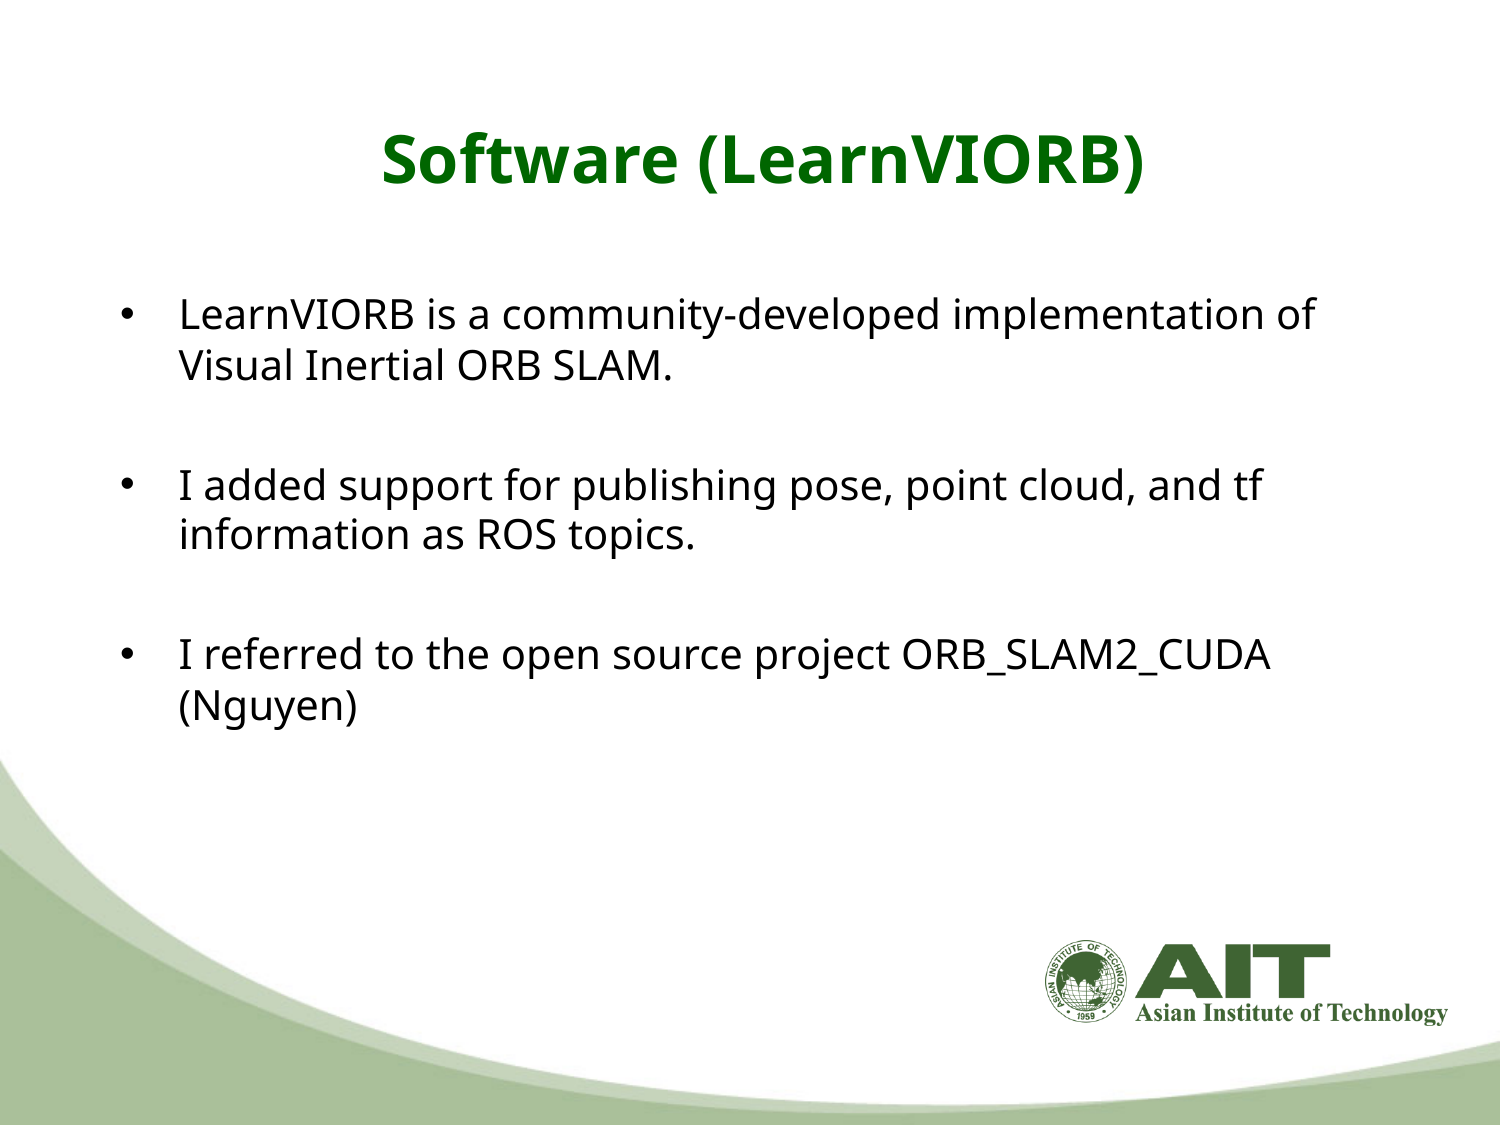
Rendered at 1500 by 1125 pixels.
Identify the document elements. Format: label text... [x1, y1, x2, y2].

title Software (LearnVIORB) [88, 63, 1439, 251]
list LearnVIORB is a community-developed implementation of Visual Inertial ORB SLAM. I added support for publishing pose, point cloud, and tf information as ROS topics. I referred to the open source project ORB_SLAM2_CUDA (Nguyen) [88, 280, 1439, 1024]
picture [0, 0, 1500, 1125]
